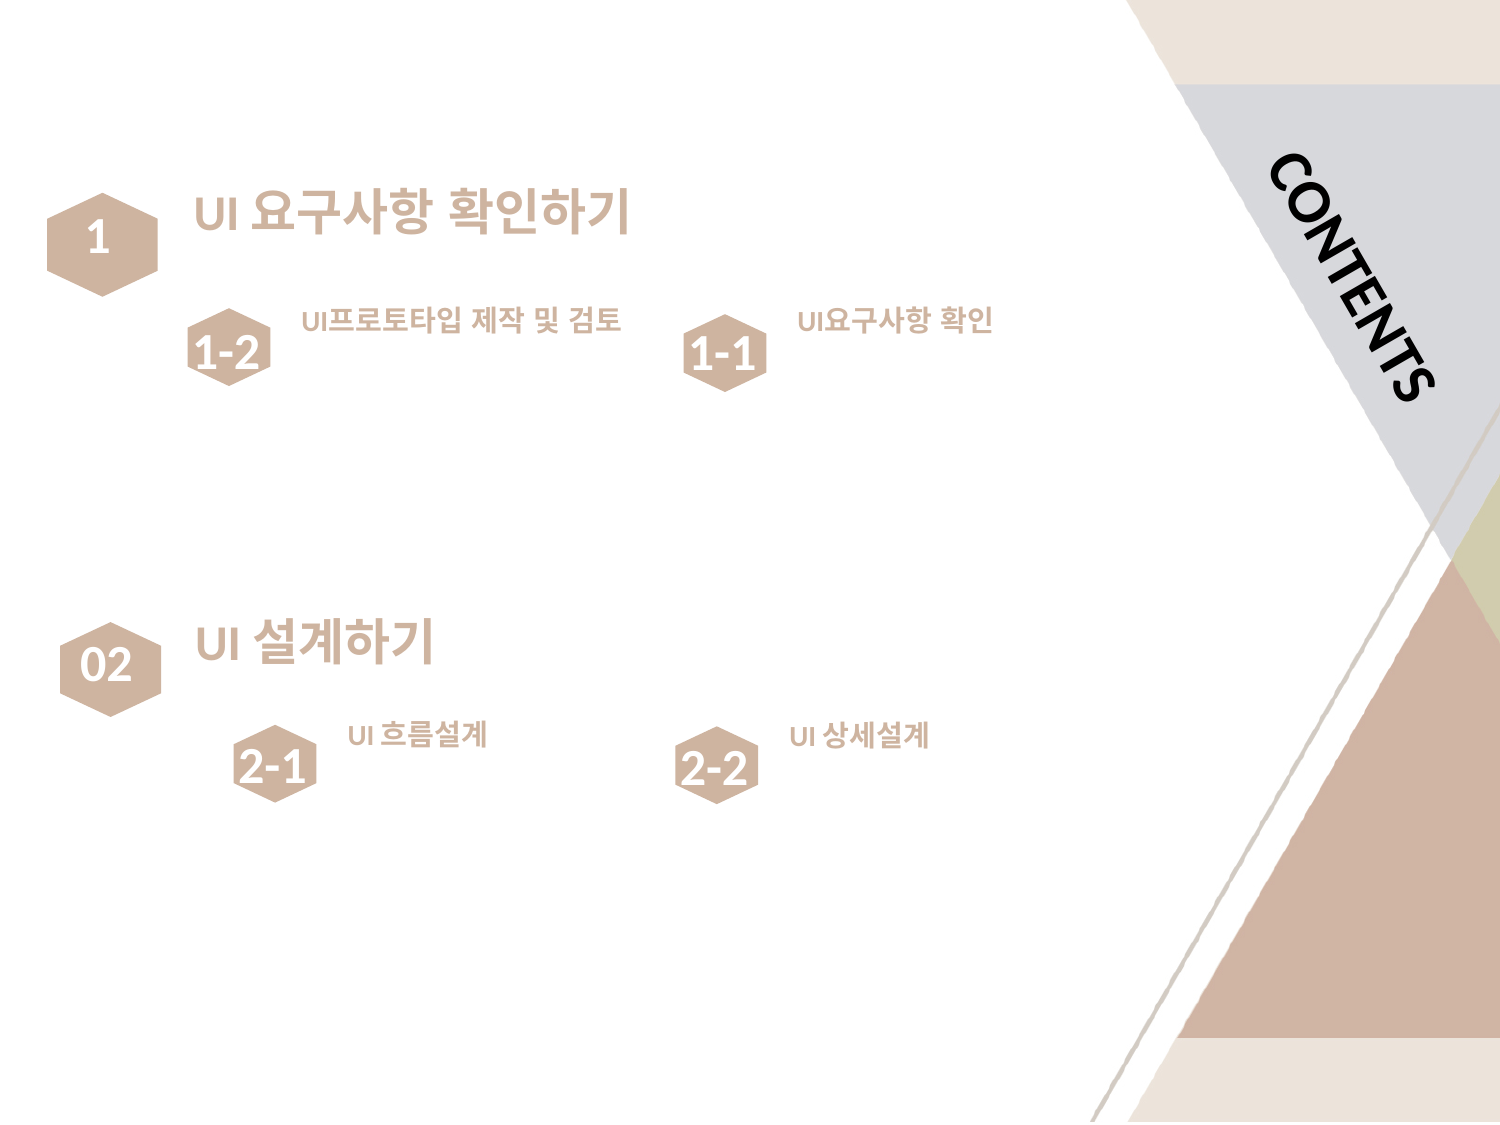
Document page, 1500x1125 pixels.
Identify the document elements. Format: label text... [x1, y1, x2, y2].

text_box UI 설계하기 [180, 602, 668, 678]
text_box UI 요구사항 확인하기 [178, 173, 712, 249]
text_box 02 [65, 621, 148, 700]
text_box UI요구사항 확인 [782, 295, 1182, 346]
text_box UI 상세설계 [774, 710, 1174, 760]
text_box [718, 389, 732, 393]
text_box [74, 700, 147, 717]
text_box [47, 203, 158, 297]
text_box UI 흐름설계 [332, 708, 732, 759]
text_box 2-1 [223, 724, 322, 802]
picture [0, 0, 1500, 1125]
text_box [148, 639, 162, 700]
text_box UI프로토타입 제작 및 검토 [286, 295, 686, 346]
text_box [60, 643, 65, 696]
text_box 1-1 [673, 310, 772, 389]
text_box 1 [69, 194, 126, 272]
text_box 2-2 [665, 726, 764, 804]
text_box 1-2 [177, 310, 276, 388]
text_box CONTENTS [1223, 90, 1489, 460]
